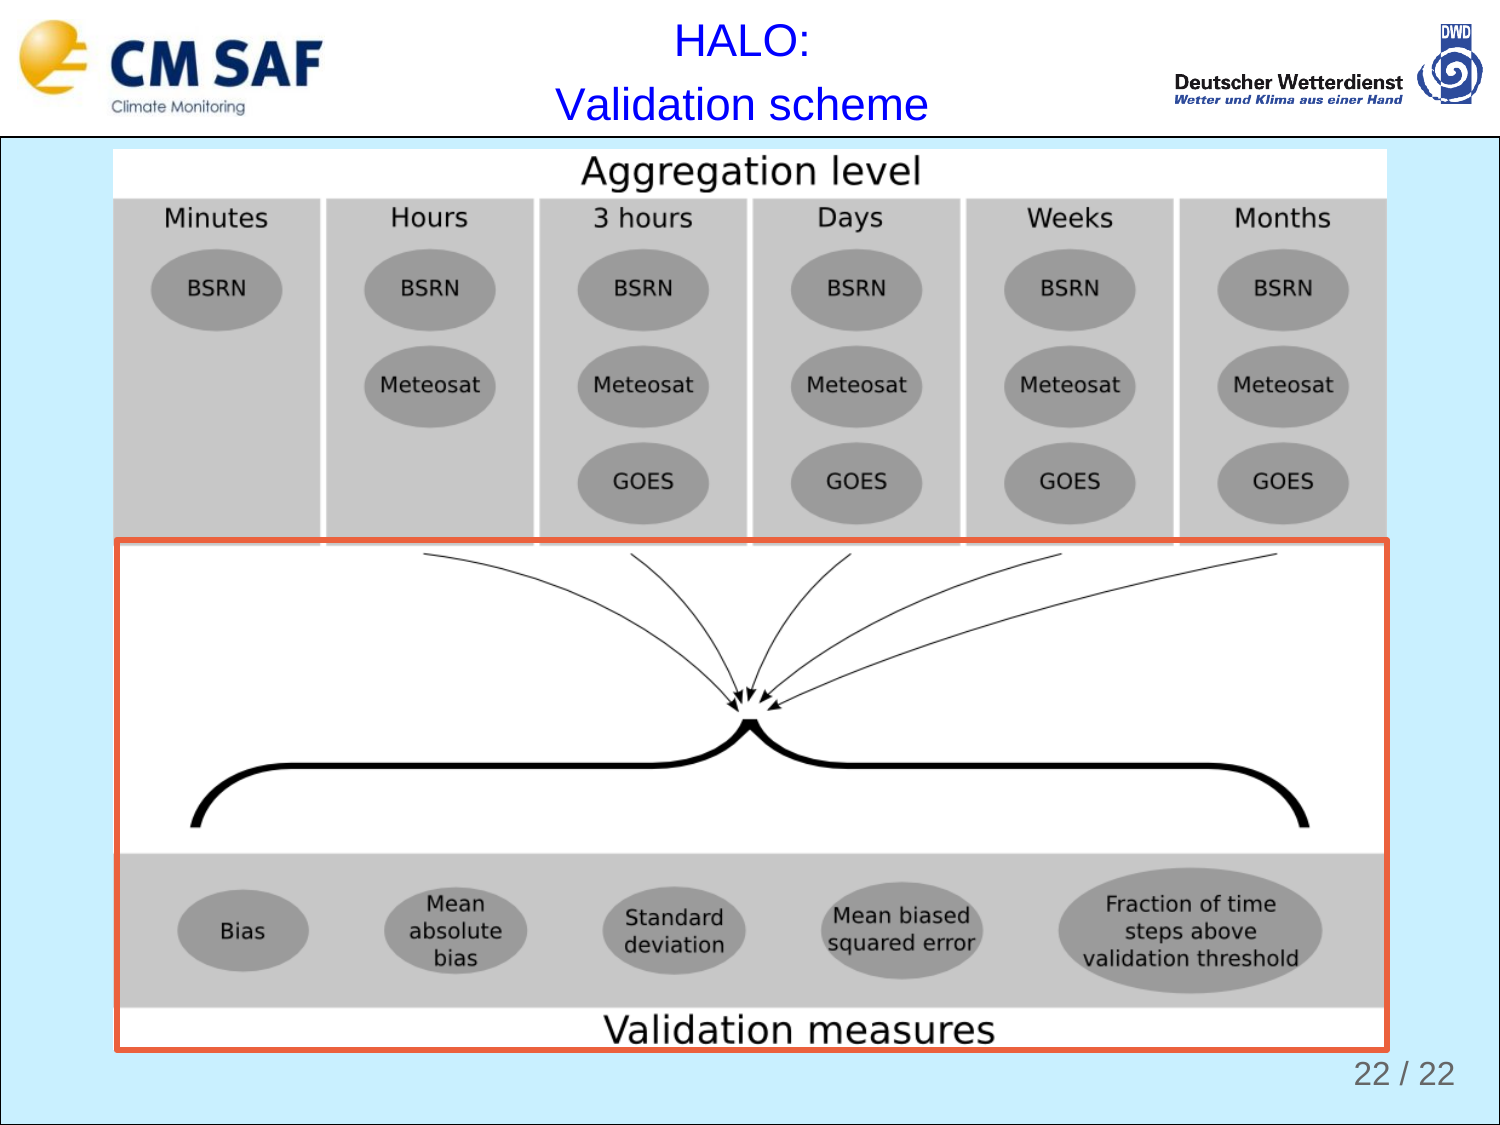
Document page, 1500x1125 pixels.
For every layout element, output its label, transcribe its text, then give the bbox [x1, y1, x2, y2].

picture [120, 543, 1384, 1047]
picture [1175, 24, 1483, 104]
picture [17, 19, 325, 117]
text_box HALO: Validation scheme [313, 1, 1172, 80]
picture [113, 149, 1387, 1051]
